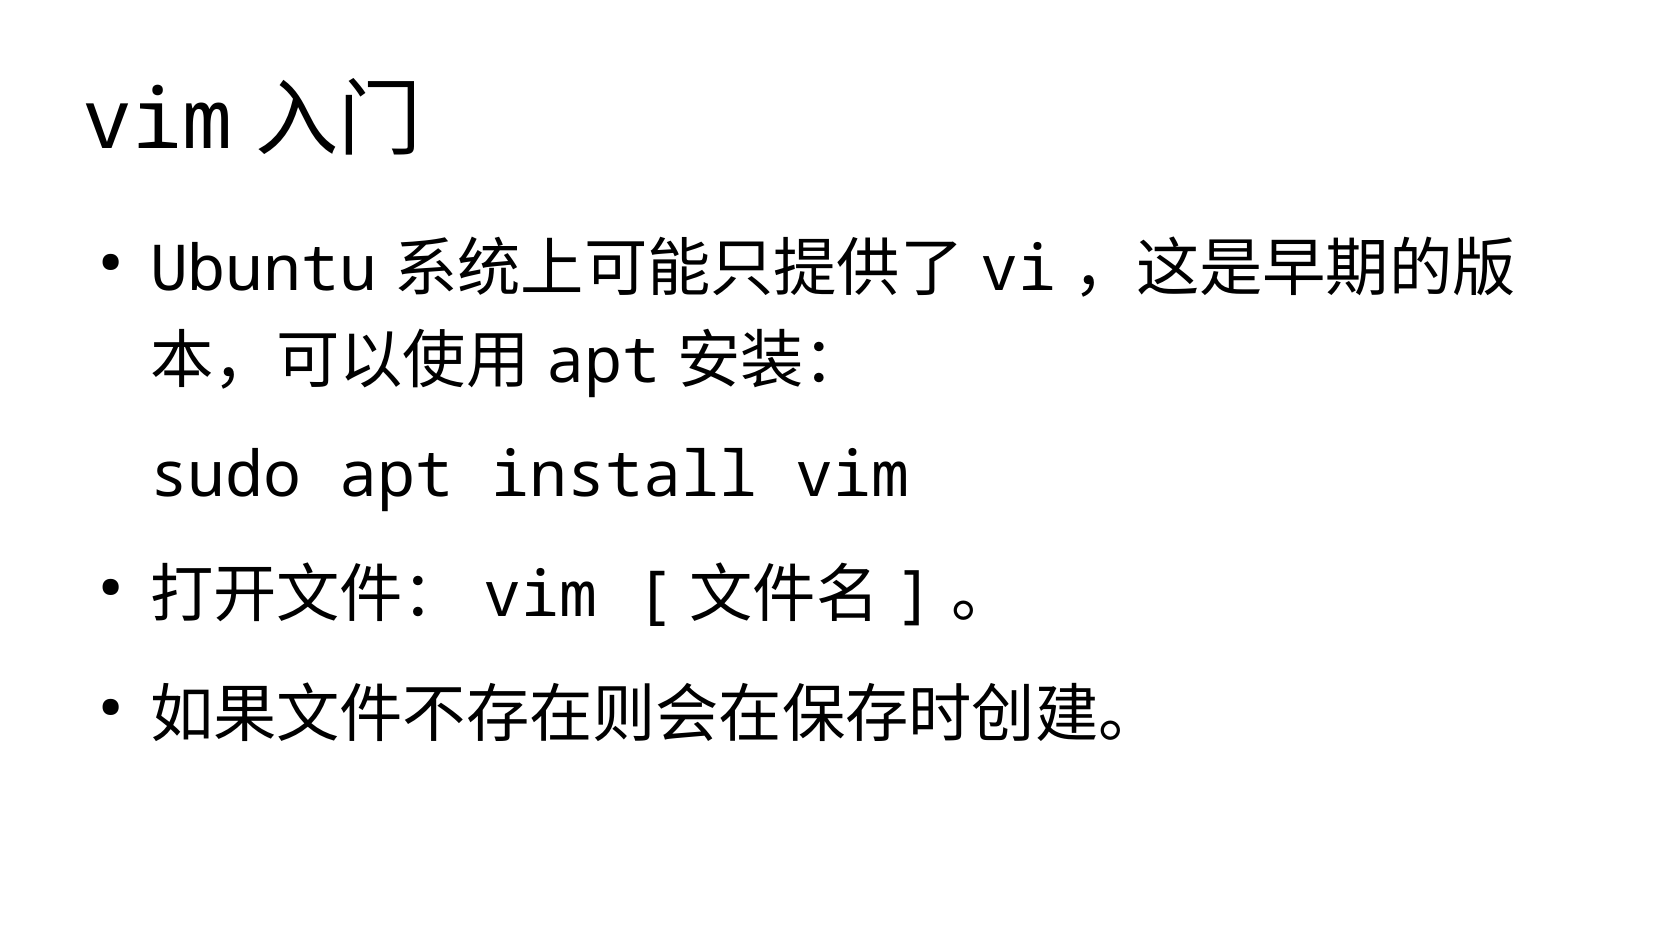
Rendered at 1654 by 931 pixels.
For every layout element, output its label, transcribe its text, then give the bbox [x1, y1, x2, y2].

list Ubuntu系统上可能只提供了vi，这是早期的版本，可以使用apt安装： sudo apt install vim 打开文件：vim [文件名]。 如果文件不存在则会在保存时创建。 [82, 217, 1571, 758]
title vim入门 [82, 37, 1571, 189]
